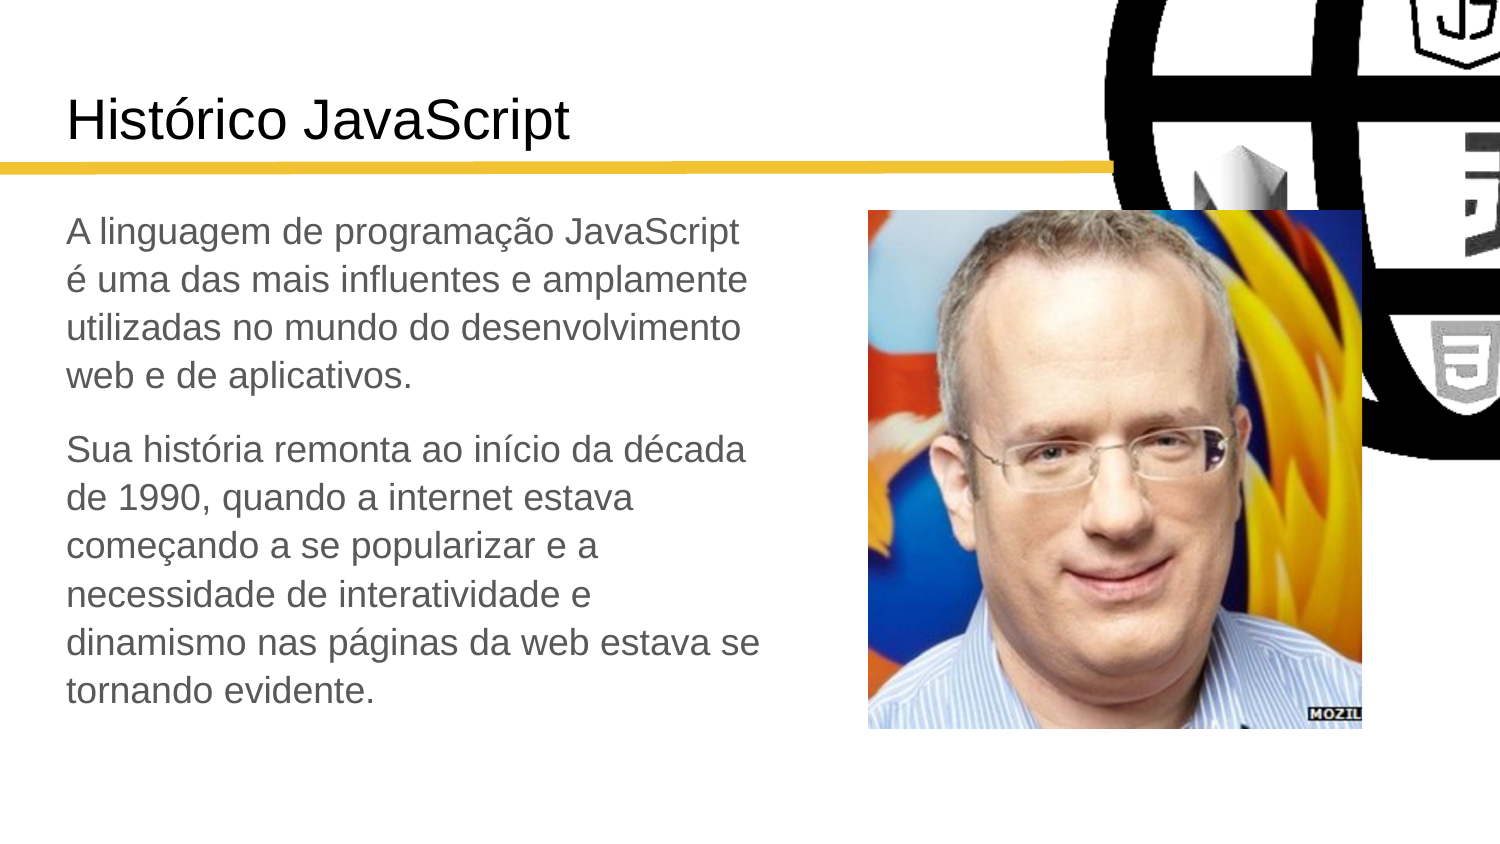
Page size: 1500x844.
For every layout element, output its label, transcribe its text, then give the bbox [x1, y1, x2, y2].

title Histórico JavaScript [51, 72, 1449, 167]
picture [868, 0, 1500, 729]
list A linguagem de programação JavaScript é uma das mais influentes e amplamente utilizadas no mundo do desenvolvimento web e de aplicativos. Sua história remonta ao início da década de 1990, quando a internet estava começando a se popularizar e a necessidade de interatividade e dinamismo nas páginas da web estava se tornando evidente. [51, 189, 782, 750]
